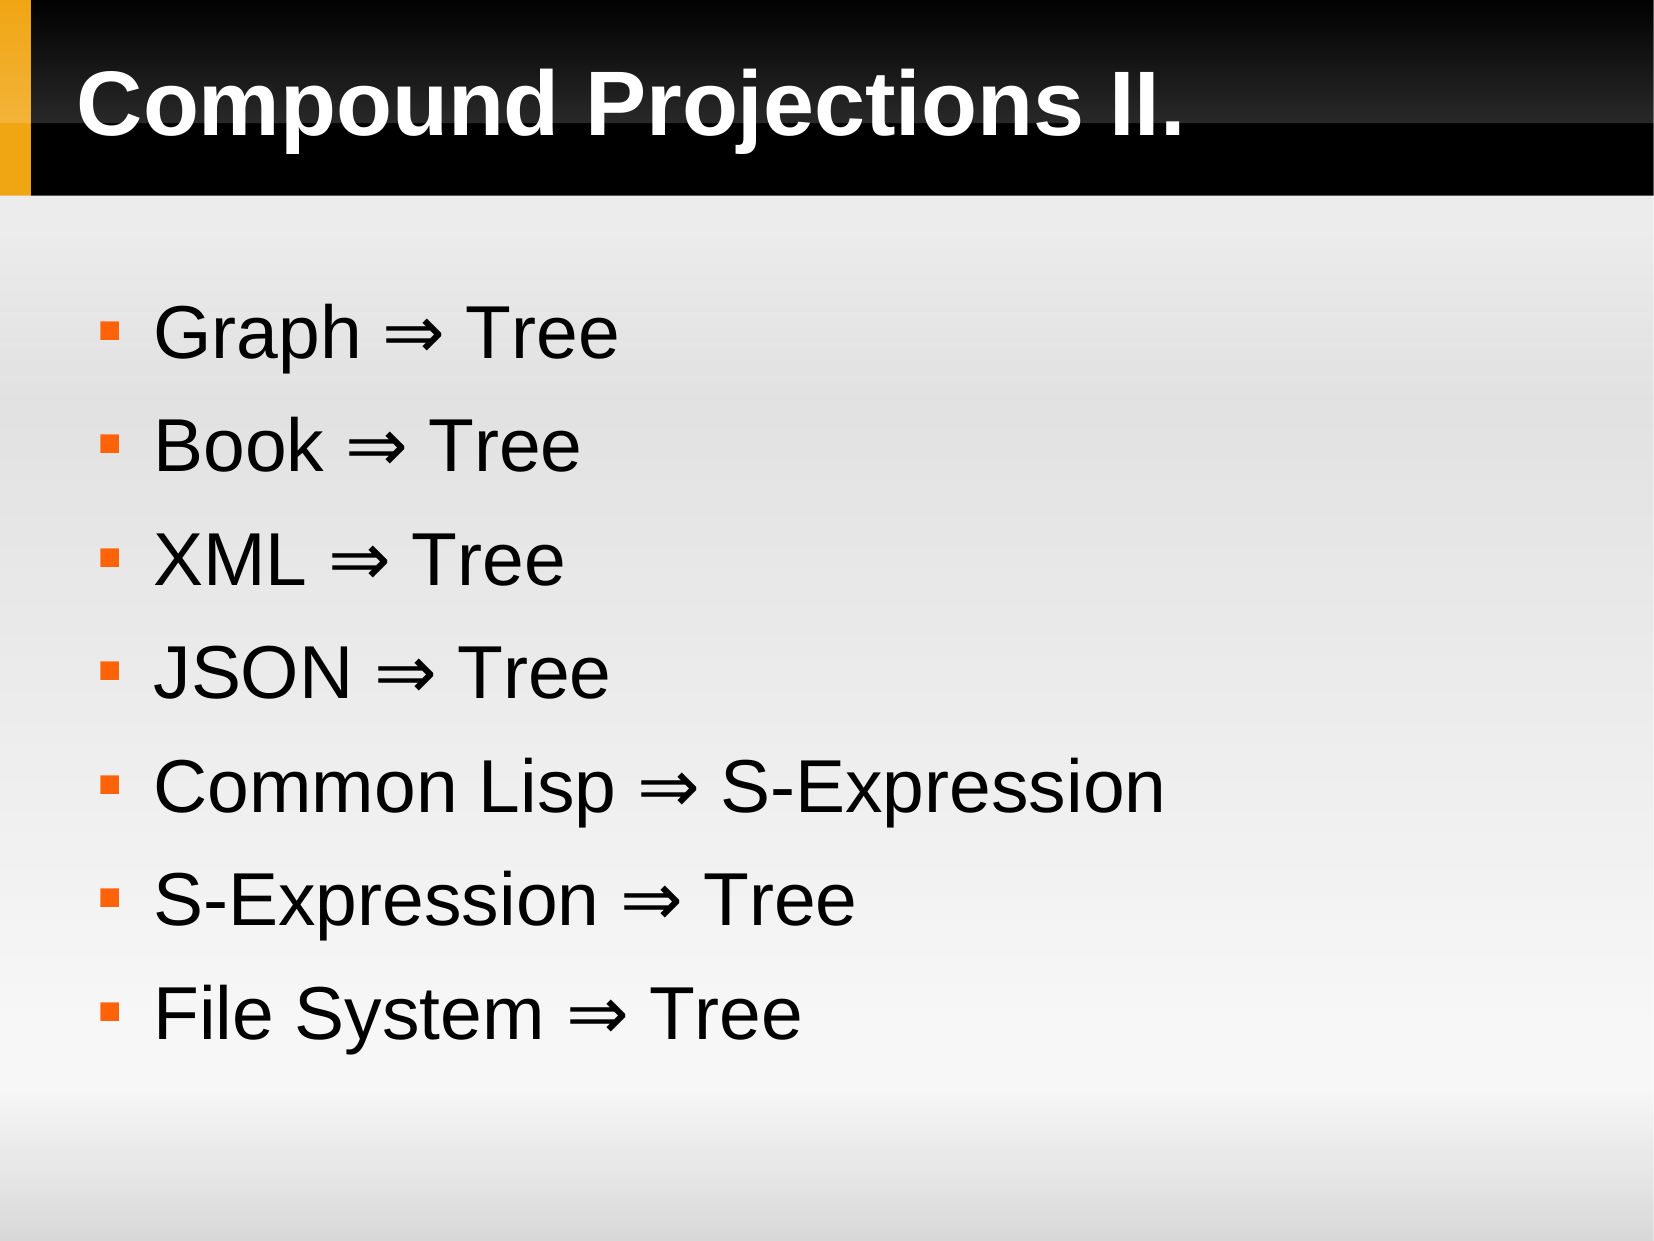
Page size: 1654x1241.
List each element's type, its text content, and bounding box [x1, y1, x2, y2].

title Compound Projections II. [76, 0, 1565, 208]
picture [0, 0, 1654, 1241]
list Graph ⇒ Tree Book ⇒ Tree XML ⇒ Tree JSON ⇒ Tree Common Lisp ⇒ S-Expression S-Expression ⇒ Tree File System ⇒ Tree [82, 290, 1571, 1094]
